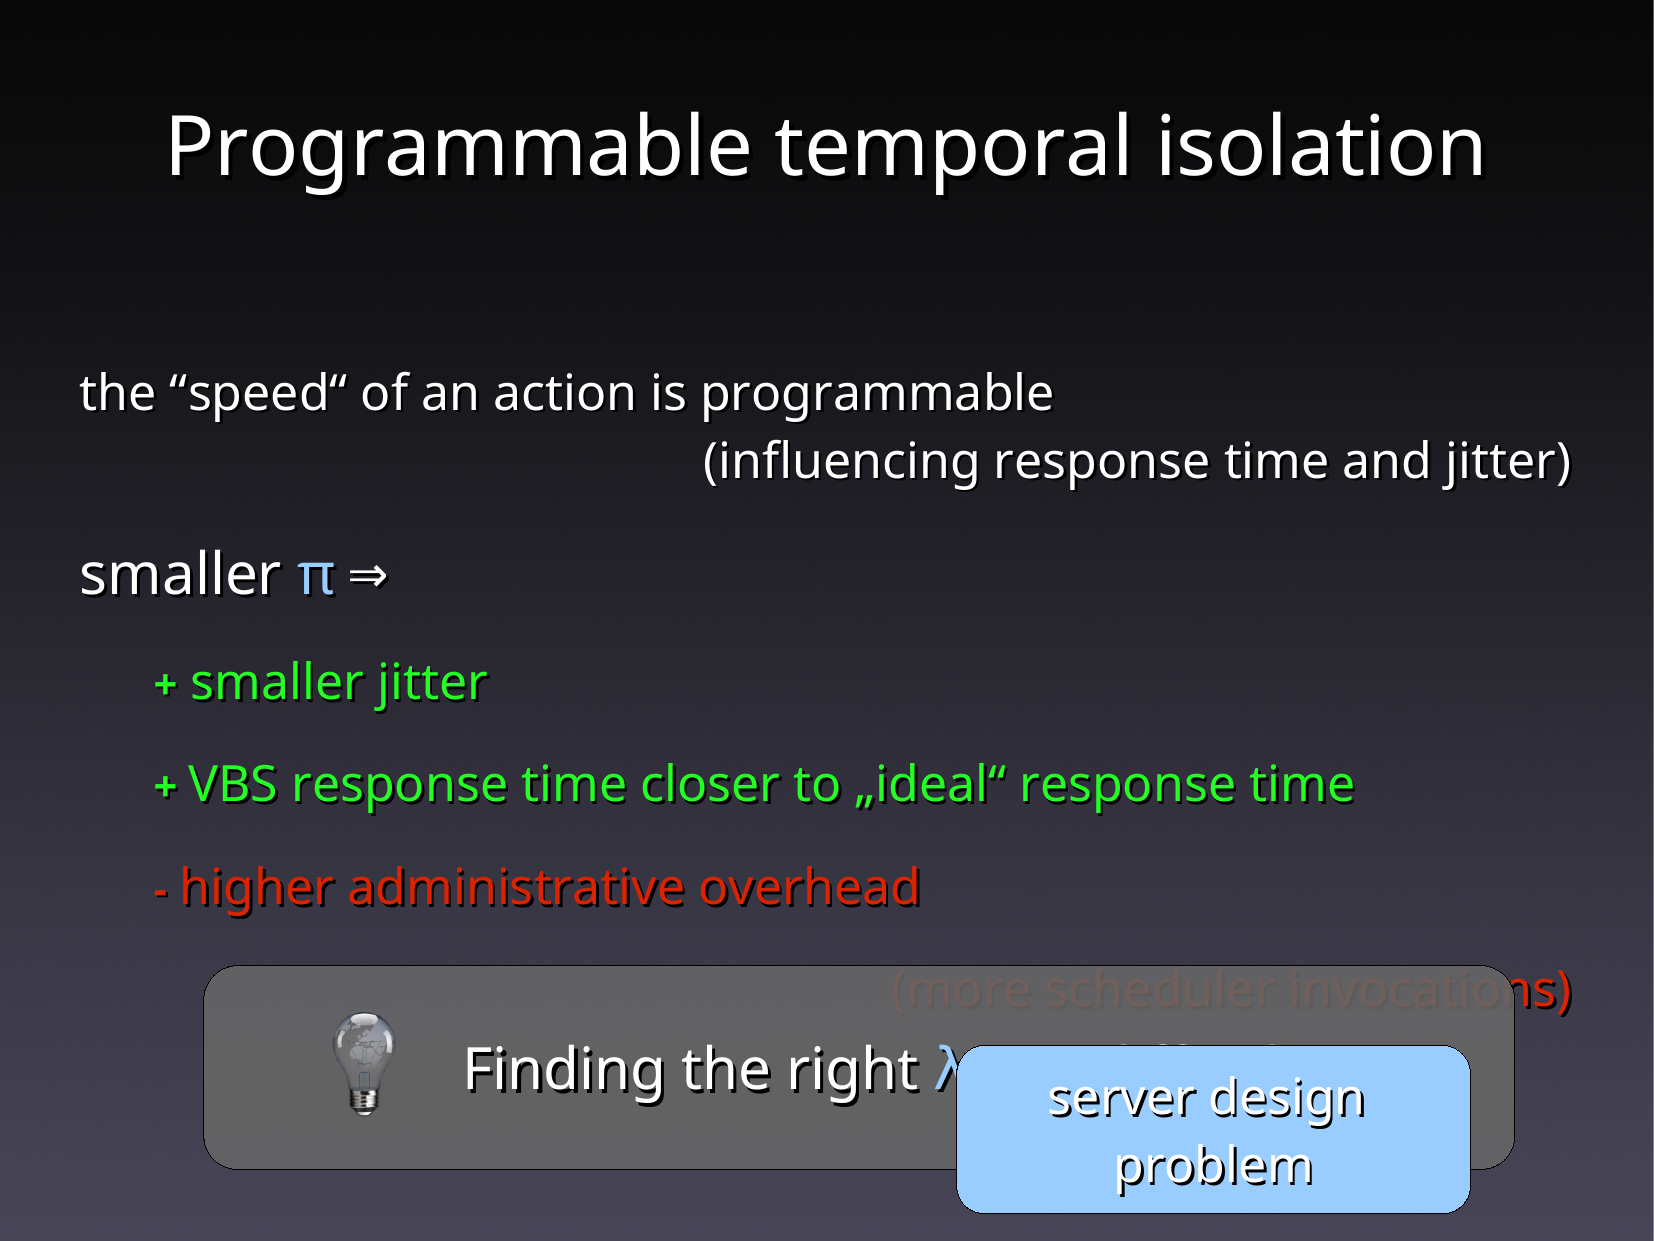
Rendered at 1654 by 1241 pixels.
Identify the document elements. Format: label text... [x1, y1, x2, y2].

title Programmable temporal isolation [120, 39, 1533, 247]
text_box the “speed“ of an action is programmable (influencing response time and jitter) smaller π ⇒ + smaller jitter + VBS response time closer to „ideal“ response time - higher administrative overhead (more scheduler invocations) [79, 356, 1573, 1010]
text_box server design problem [956, 1045, 1471, 1214]
text_box Finding the right λ,π is difficult. [203, 965, 1515, 1170]
picture [0, 0, 1654, 1241]
